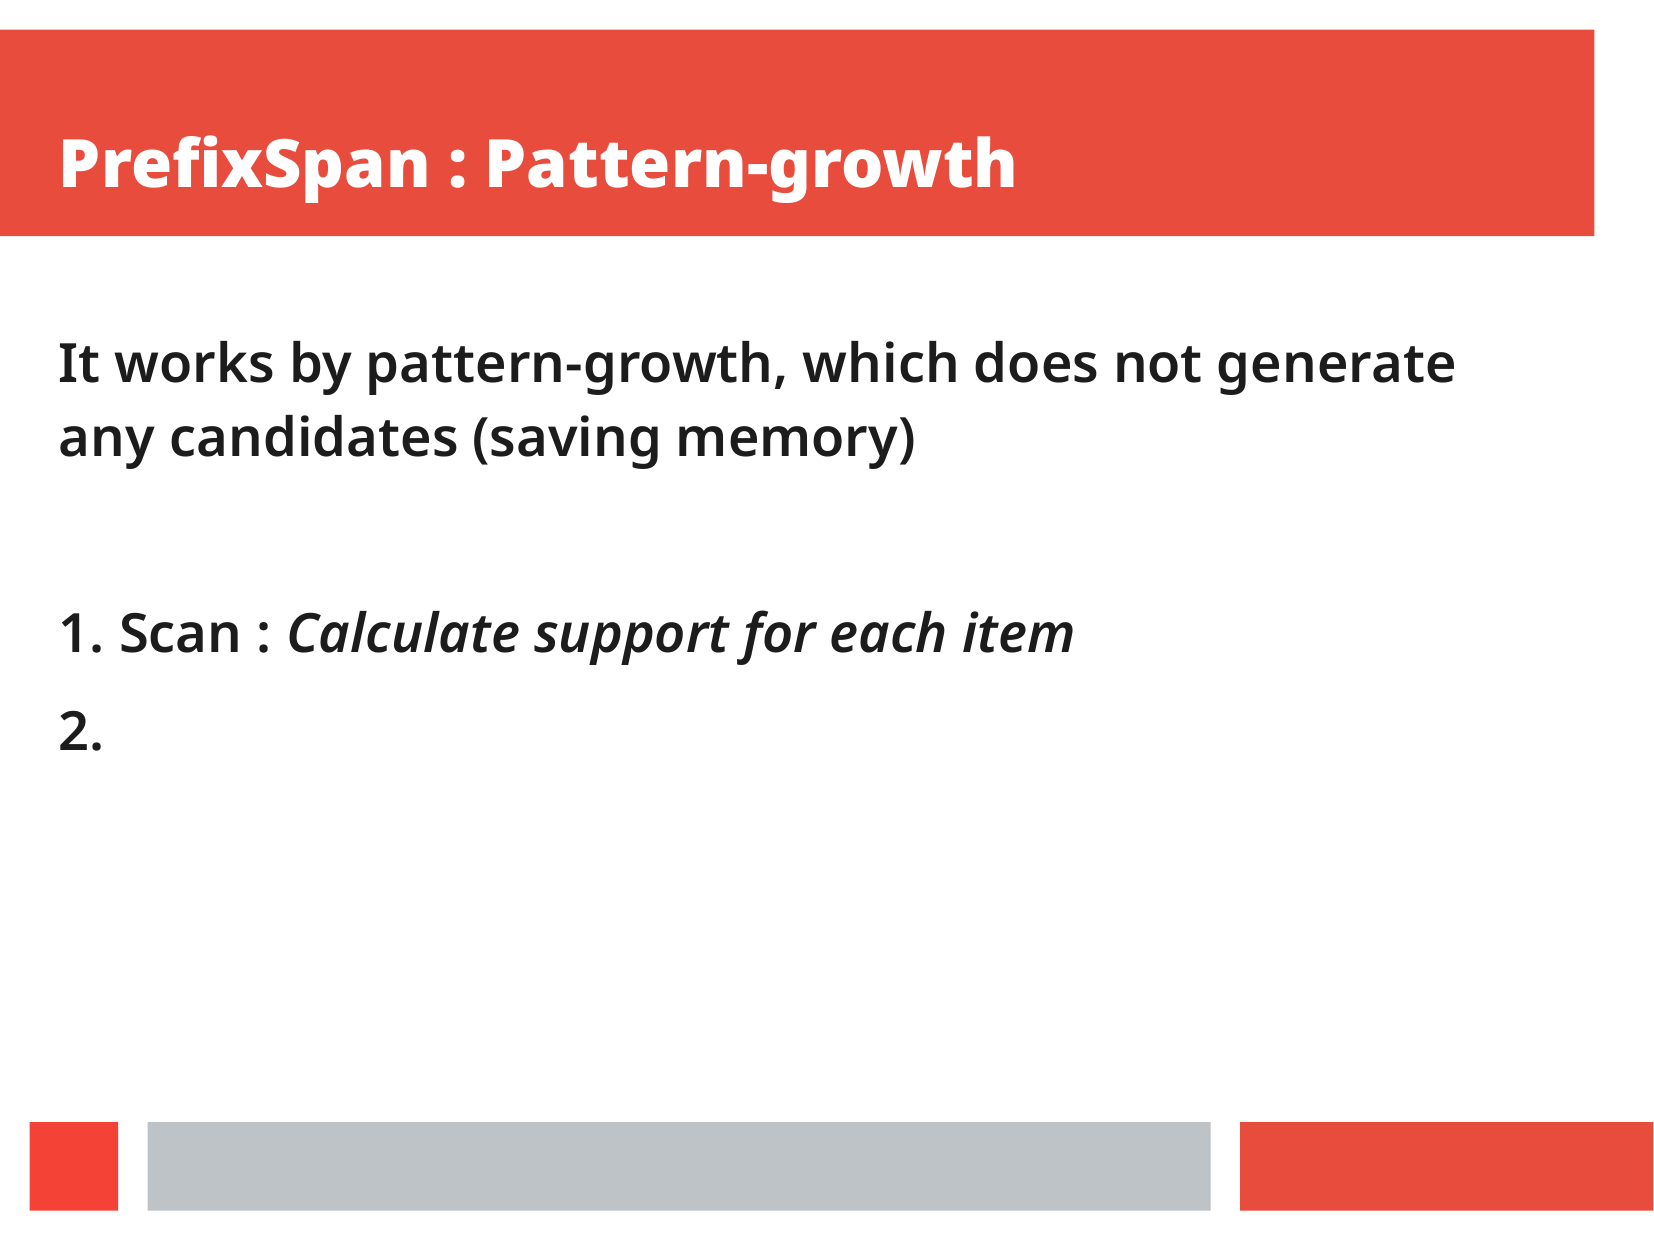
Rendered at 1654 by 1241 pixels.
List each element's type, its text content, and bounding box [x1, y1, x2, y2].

list It works by pattern-growth, which does not generate any candidates (saving memory) 1. Scan : Calculate support for each item 2. [59, 324, 1565, 1093]
title PrefixSpan : Pattern-growth [59, 59, 1595, 207]
